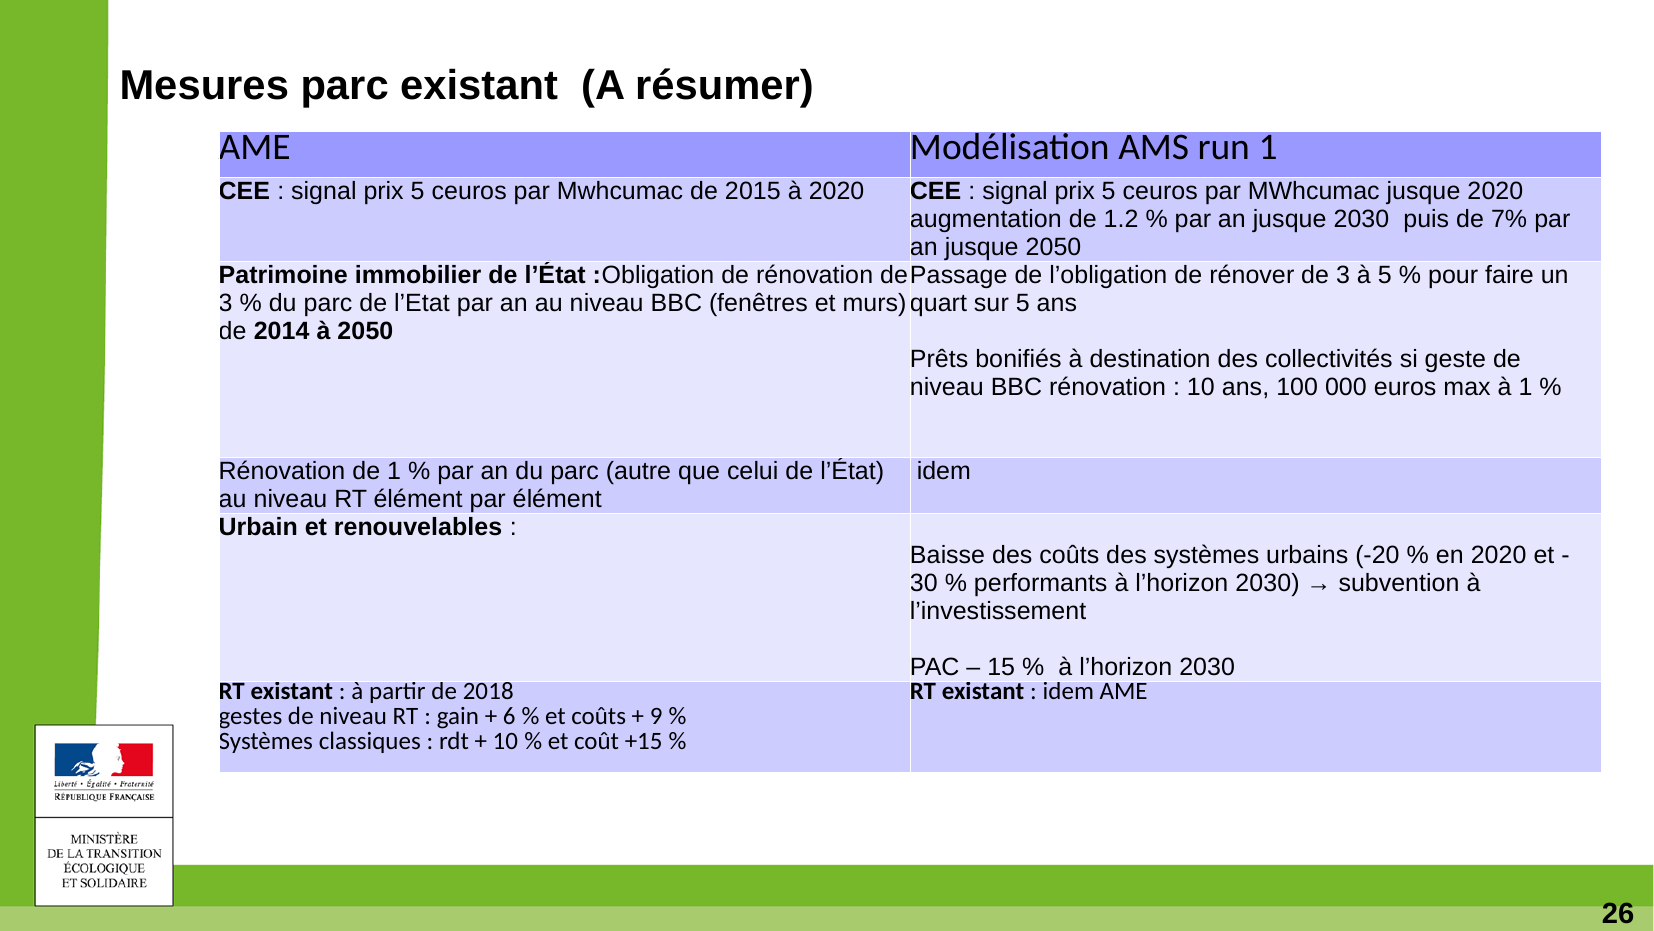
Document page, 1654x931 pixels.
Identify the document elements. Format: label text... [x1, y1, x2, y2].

table_cell Baisse des coûts des systèmes urbains (-20 % en 2020 et -30 % performants à l’horizon 2030) → subvention à l’investissement PAC – 15 % à l’horizon 2030 [911, 514, 1601, 681]
table_cell Rénovation de 1 % par an du parc (autre que celui de l’État) au niveau RT élément par élément [220, 458, 910, 513]
table_header AME [225, 139, 233, 150]
list [186, 123, 1517, 837]
table_header AME [220, 132, 910, 177]
table_cell Patrimoine immobilier de l’État :Obligation de rénovation de 3 % du parc de l’Etat par an au niveau BBC (fenêtres et murs) de 2014 à 2050 [220, 262, 910, 457]
table_cell RT existant : idem AME [911, 682, 1601, 772]
table_header Modélisation AMS run 1 [911, 132, 1601, 177]
title Mesures parc existant (A résumer) [119, 25, 1608, 145]
table_cell Passage de l’obligation de rénover de 3 à 5 % pour faire un quart sur 5 ans Prêts bonifiés à destination des collectivités si geste de niveau BBC rénovation : 10 ans, 100 000 euros max à 1 % [911, 262, 1601, 457]
table_cell CEE : signal prix 5 ceuros par MWhcumac jusque 2020 augmentation de 1.2 % par an jusque 2030 puis de 7% par an jusque 2050 [911, 178, 1601, 261]
table_cell idem [911, 458, 1601, 513]
table_cell CEE : signal prix 5 ceuros par Mwhcumac de 2015 à 2020 [220, 178, 910, 261]
picture [0, 0, 1654, 931]
table_cell RT existant : à partir de 2018 gestes de niveau RT : gain + 6 % et coûts + 9 % Systèmes classiques : rdt + 10 % et coût +15 % [220, 682, 910, 772]
table_cell Urbain et renouvelables : [220, 514, 910, 681]
